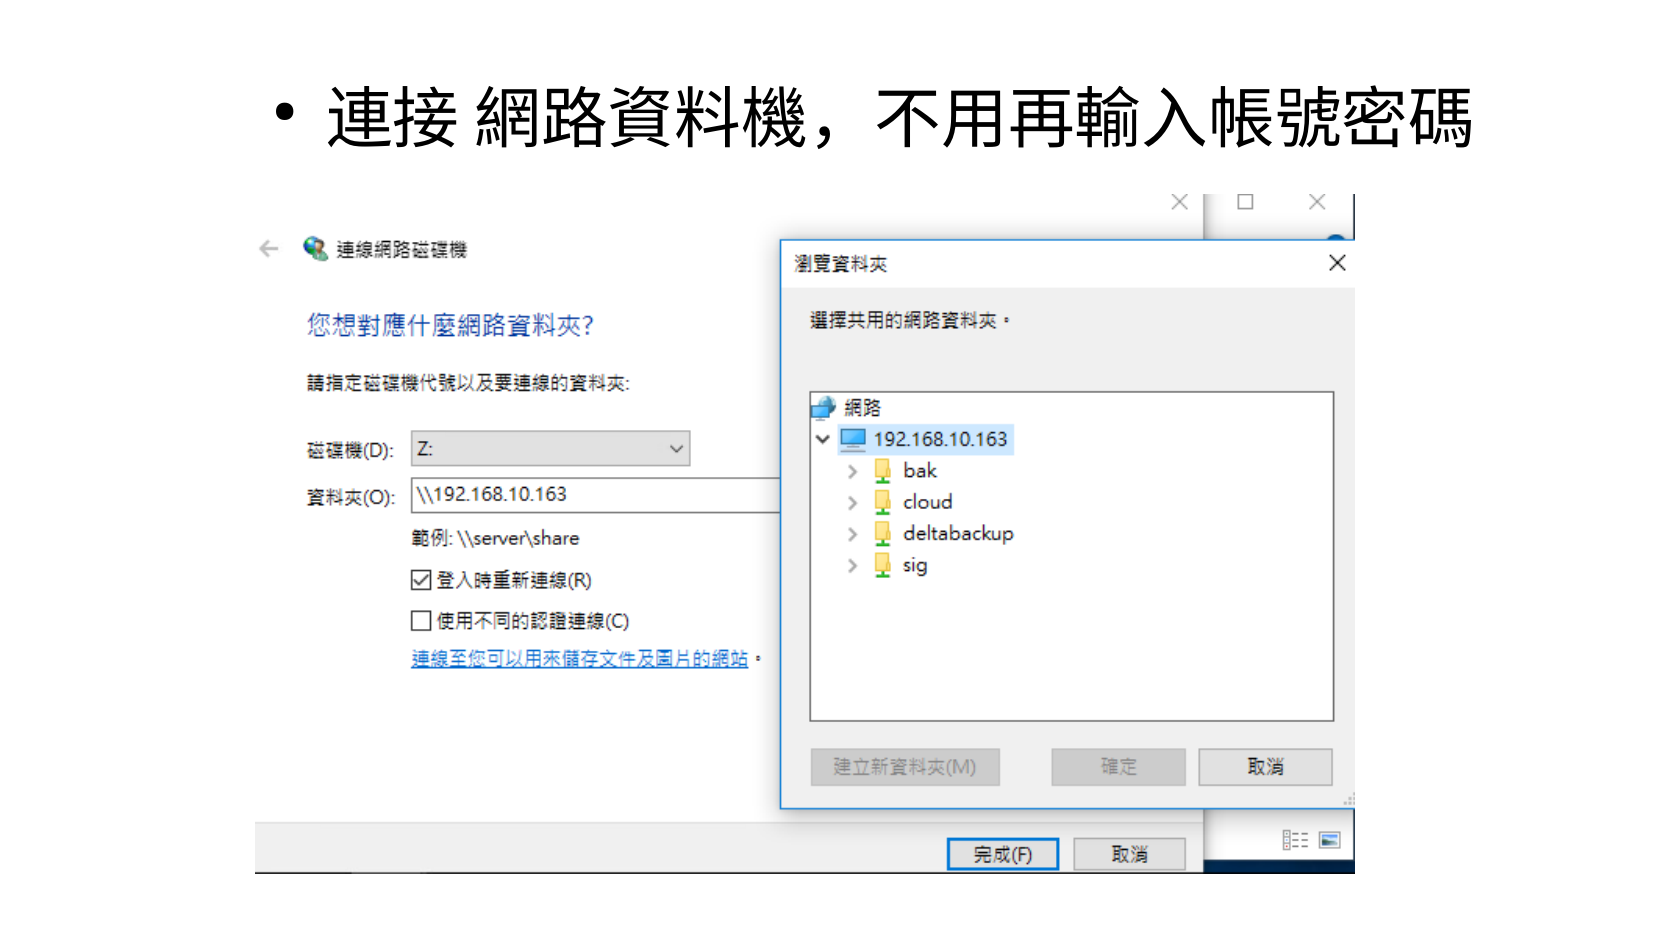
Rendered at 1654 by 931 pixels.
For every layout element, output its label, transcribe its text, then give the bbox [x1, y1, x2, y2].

title 連接 網路資料機，不用再輸入帳號密碼 [255, 16, 1561, 211]
picture [255, 211, 1355, 874]
